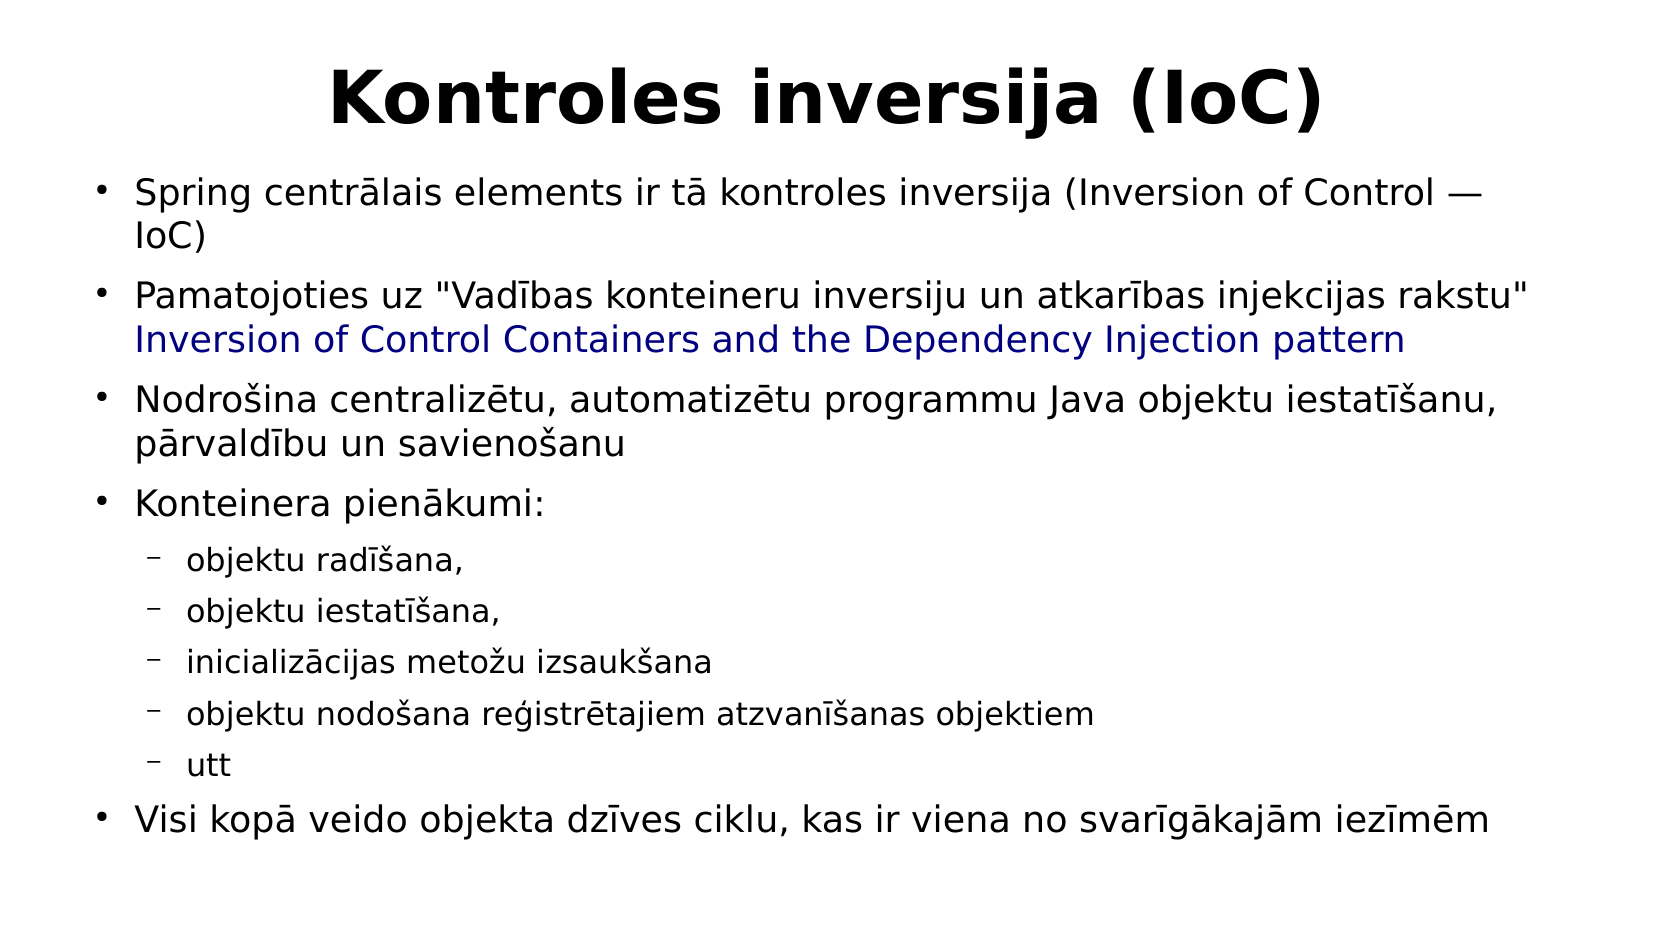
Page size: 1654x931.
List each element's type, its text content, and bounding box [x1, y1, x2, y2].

title Kontroles inversija (IoC) [82, 37, 1571, 147]
list Spring centrālais elements ir tā kontroles inversija (Inversion of Control — IoC) Pamatojoties uz "Vadības konteineru inversiju un atkarības injekcijas rakstu" Inversion of Control Containers and the Dependency Injection pattern Nodrošina centralizētu, automatizētu programmu Java objektu iestatīšanu, pārvaldību un savienošanu Konteinera pienākumi: objektu radīšana, objektu iestatīšana, inicializācijas metožu izsaukšana objektu nodošana reģistrētajiem atzvanīšanas objektiem utt Visi kopā veido objekta dzīves ciklu, kas ir viena no svarīgākajām iezīmēm [82, 168, 1538, 889]
